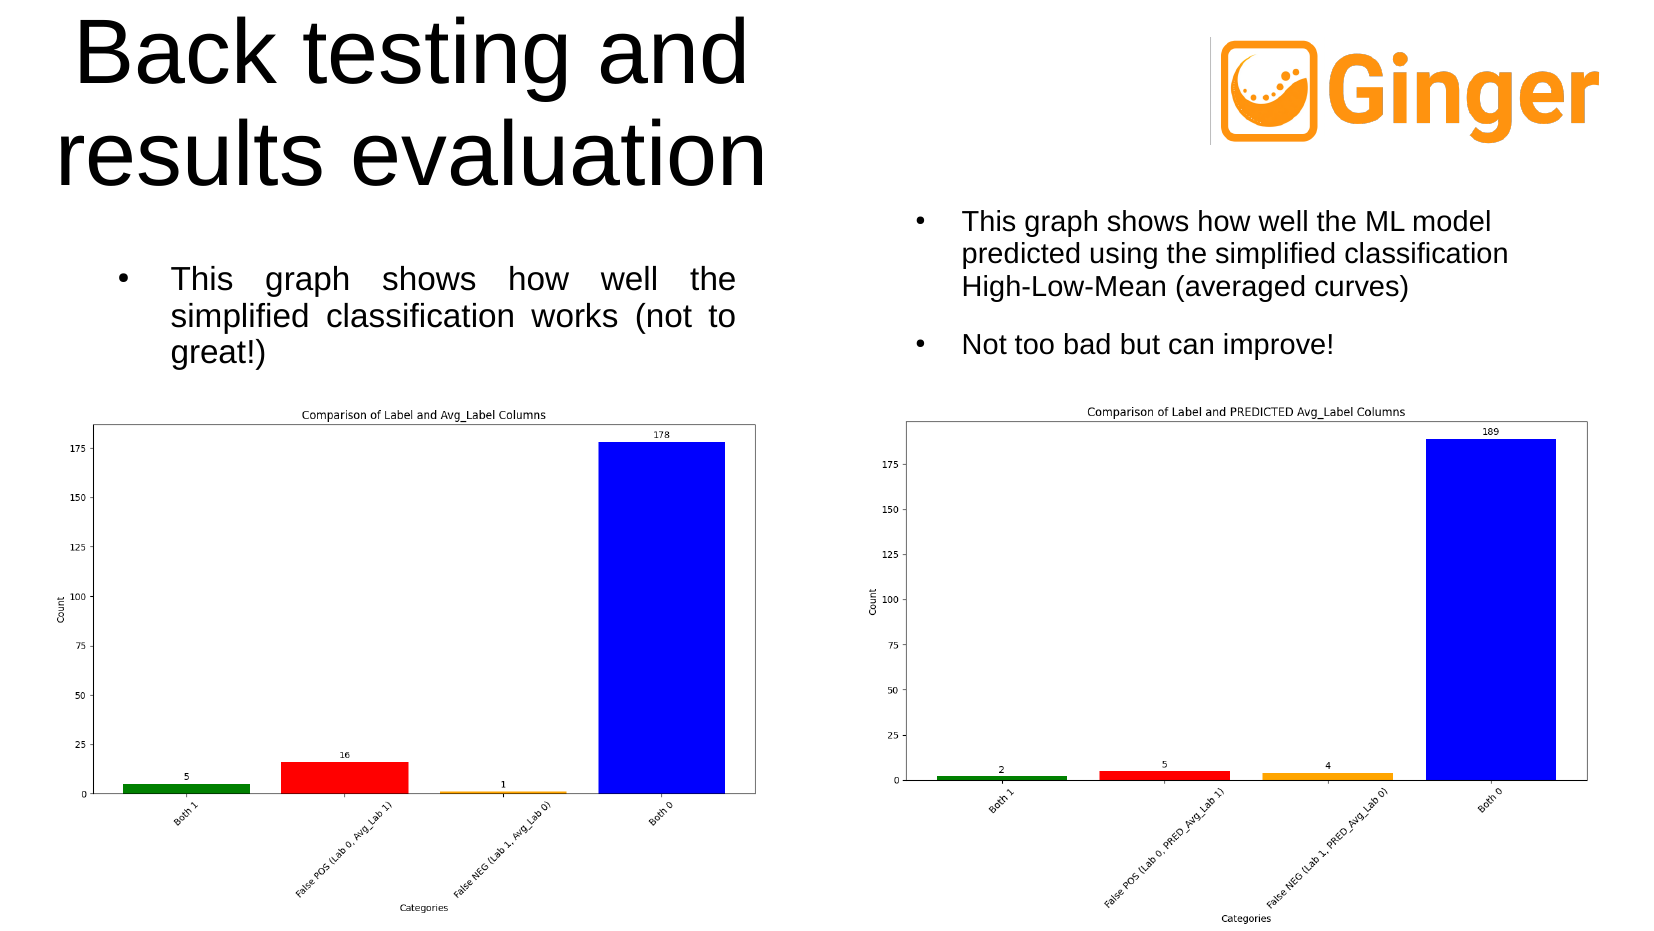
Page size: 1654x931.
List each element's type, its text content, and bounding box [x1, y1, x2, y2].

picture [1200, 37, 1613, 145]
title Back testing and results evaluation [0, 0, 826, 206]
list This graph shows how well the simplified classification works (not to great!) [99, 259, 738, 380]
picture [862, 405, 1600, 931]
list This graph shows how well the ML model predicted using the simplified classification High-Low-Mean (averaged curves) Not too bad but can improve! [900, 205, 1576, 363]
picture [51, 396, 771, 916]
